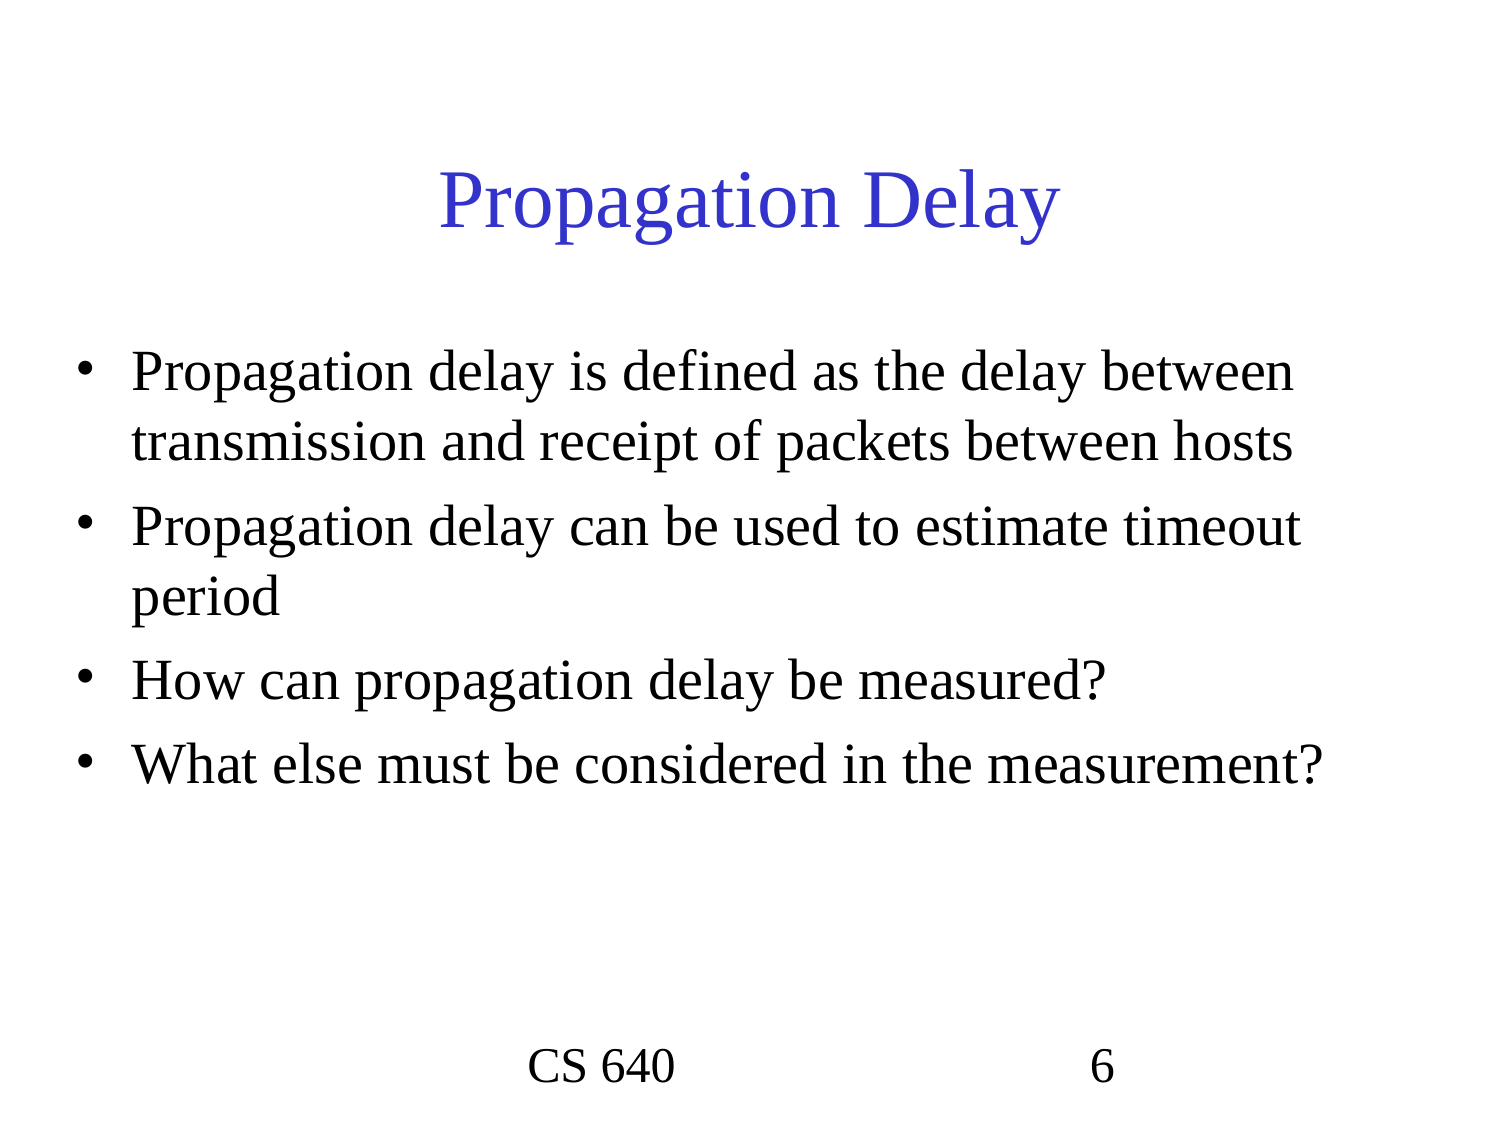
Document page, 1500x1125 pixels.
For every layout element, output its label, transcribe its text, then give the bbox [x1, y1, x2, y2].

list Propagation delay is defined as the delay between transmission and receipt of packets between hosts Propagation delay can be used to estimate timeout period How can propagation delay be measured? What else must be considered in the measurement? [60, 324, 1440, 988]
title Propagation Delay [112, 99, 1388, 288]
